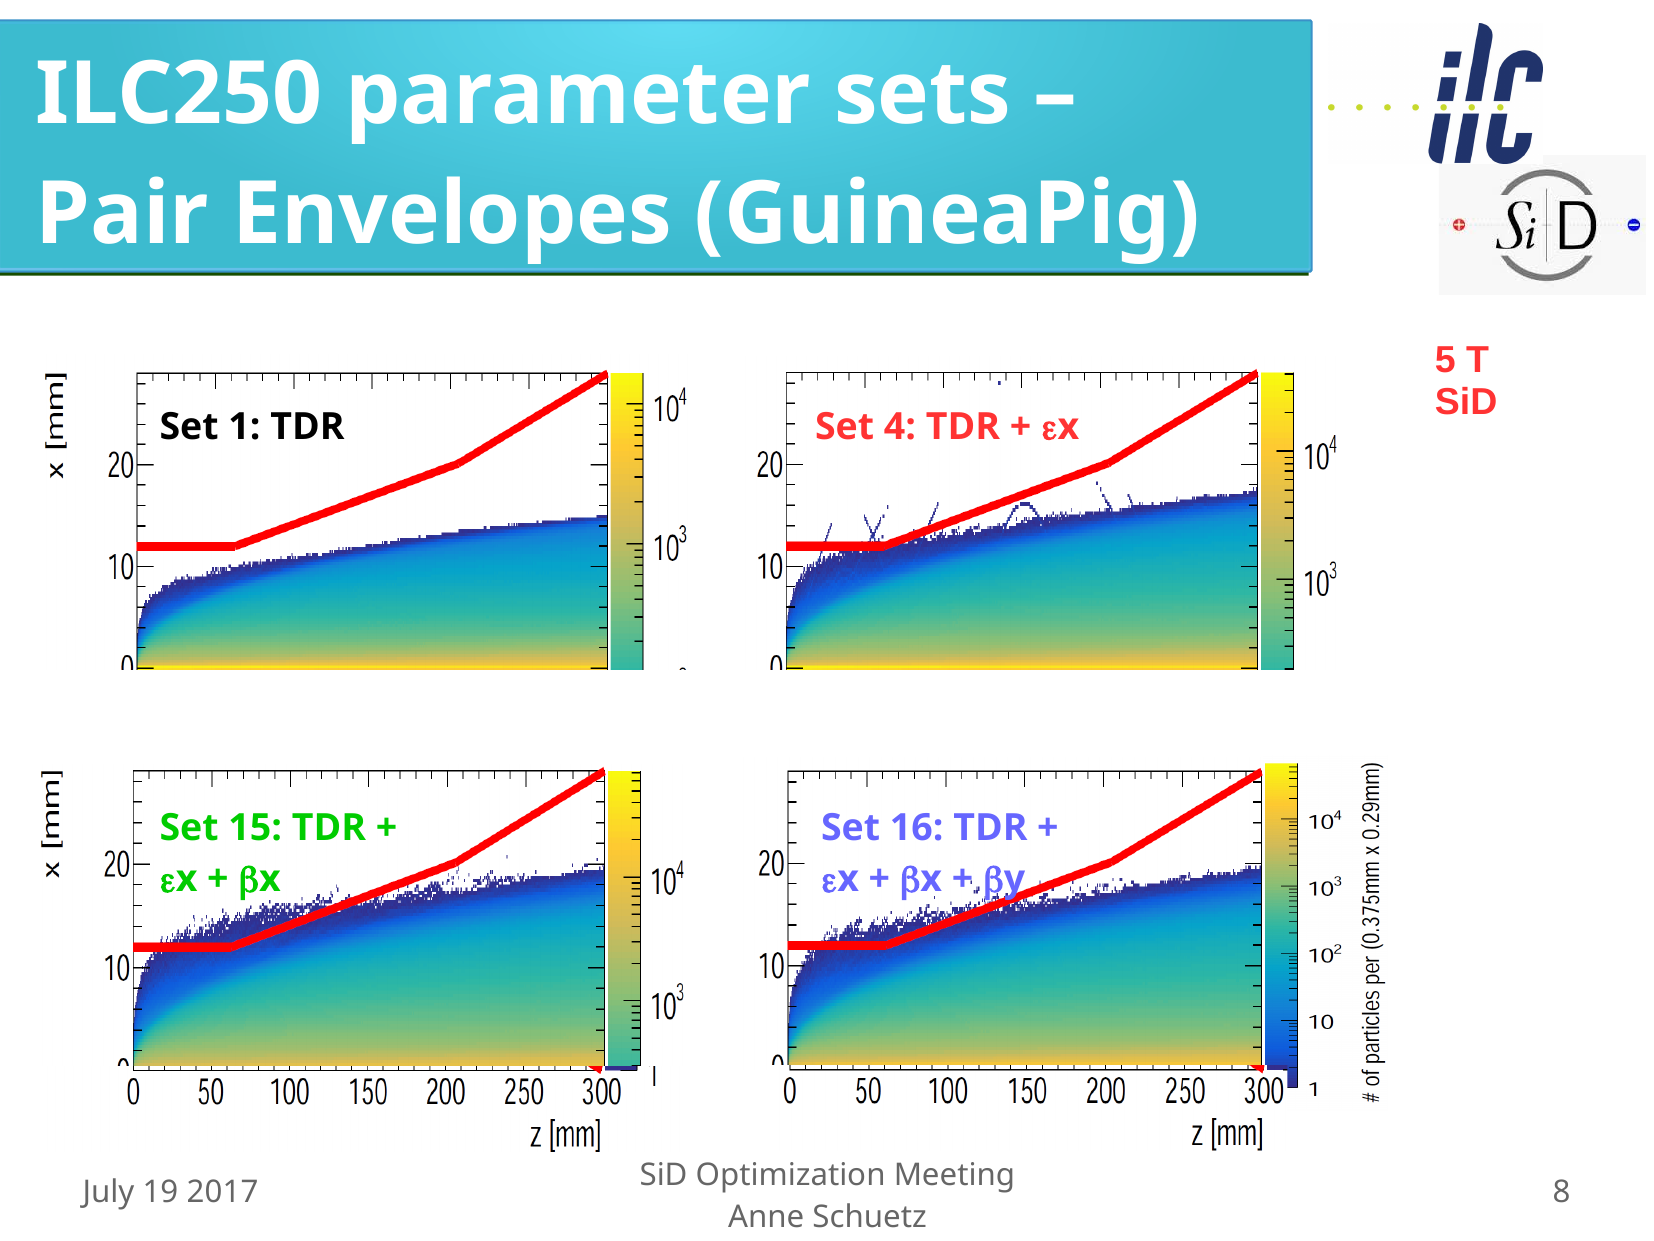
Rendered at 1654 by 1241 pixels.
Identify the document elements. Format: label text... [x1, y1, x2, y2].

title ILC250 parameter sets – Pair Envelopes (GuineaPig) [35, 23, 1235, 276]
picture [1328, 23, 1646, 295]
picture [38, 764, 692, 1152]
picture [737, 755, 1388, 1151]
text_box Set 15: TDR + ex + bx [144, 793, 532, 917]
text_box 5 T SiD [1420, 330, 1513, 430]
text_box Set 16: TDR + ex + bx + by [806, 793, 1193, 917]
text_box Set 4: TDR + ex [800, 391, 1099, 461]
text_box Set 1: TDR [144, 391, 414, 461]
picture [744, 356, 1338, 670]
picture [38, 354, 697, 670]
